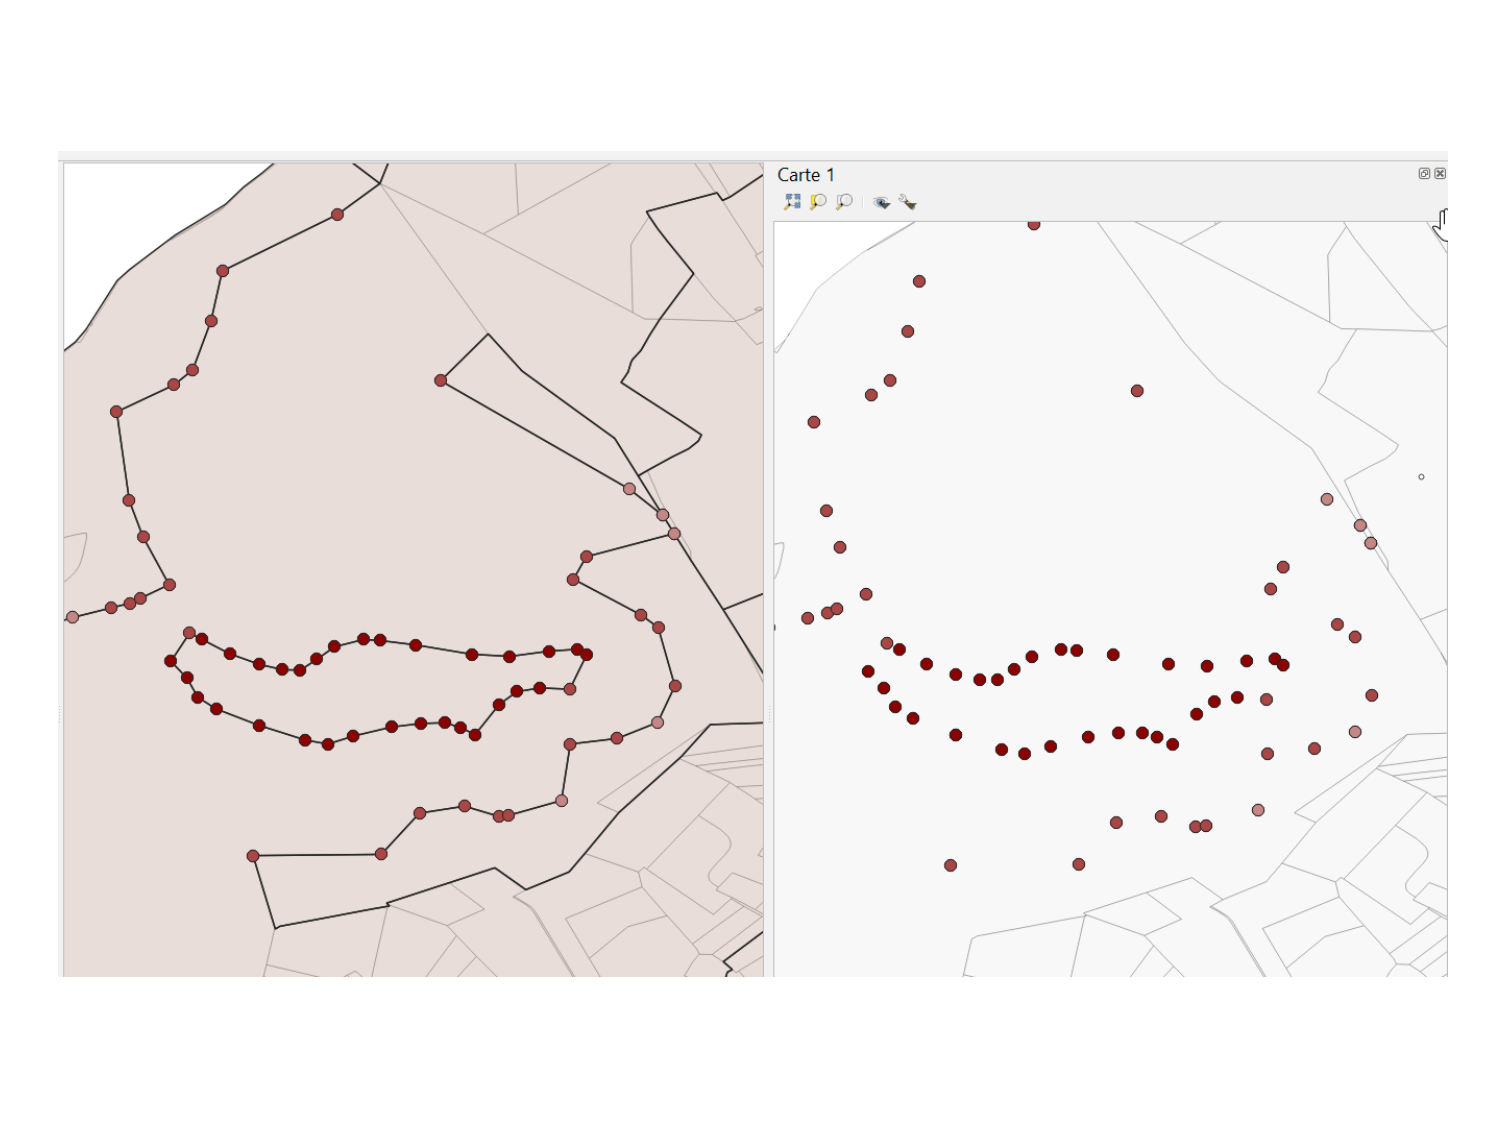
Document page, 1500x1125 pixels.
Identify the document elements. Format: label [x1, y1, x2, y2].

picture [58, 151, 1448, 977]
